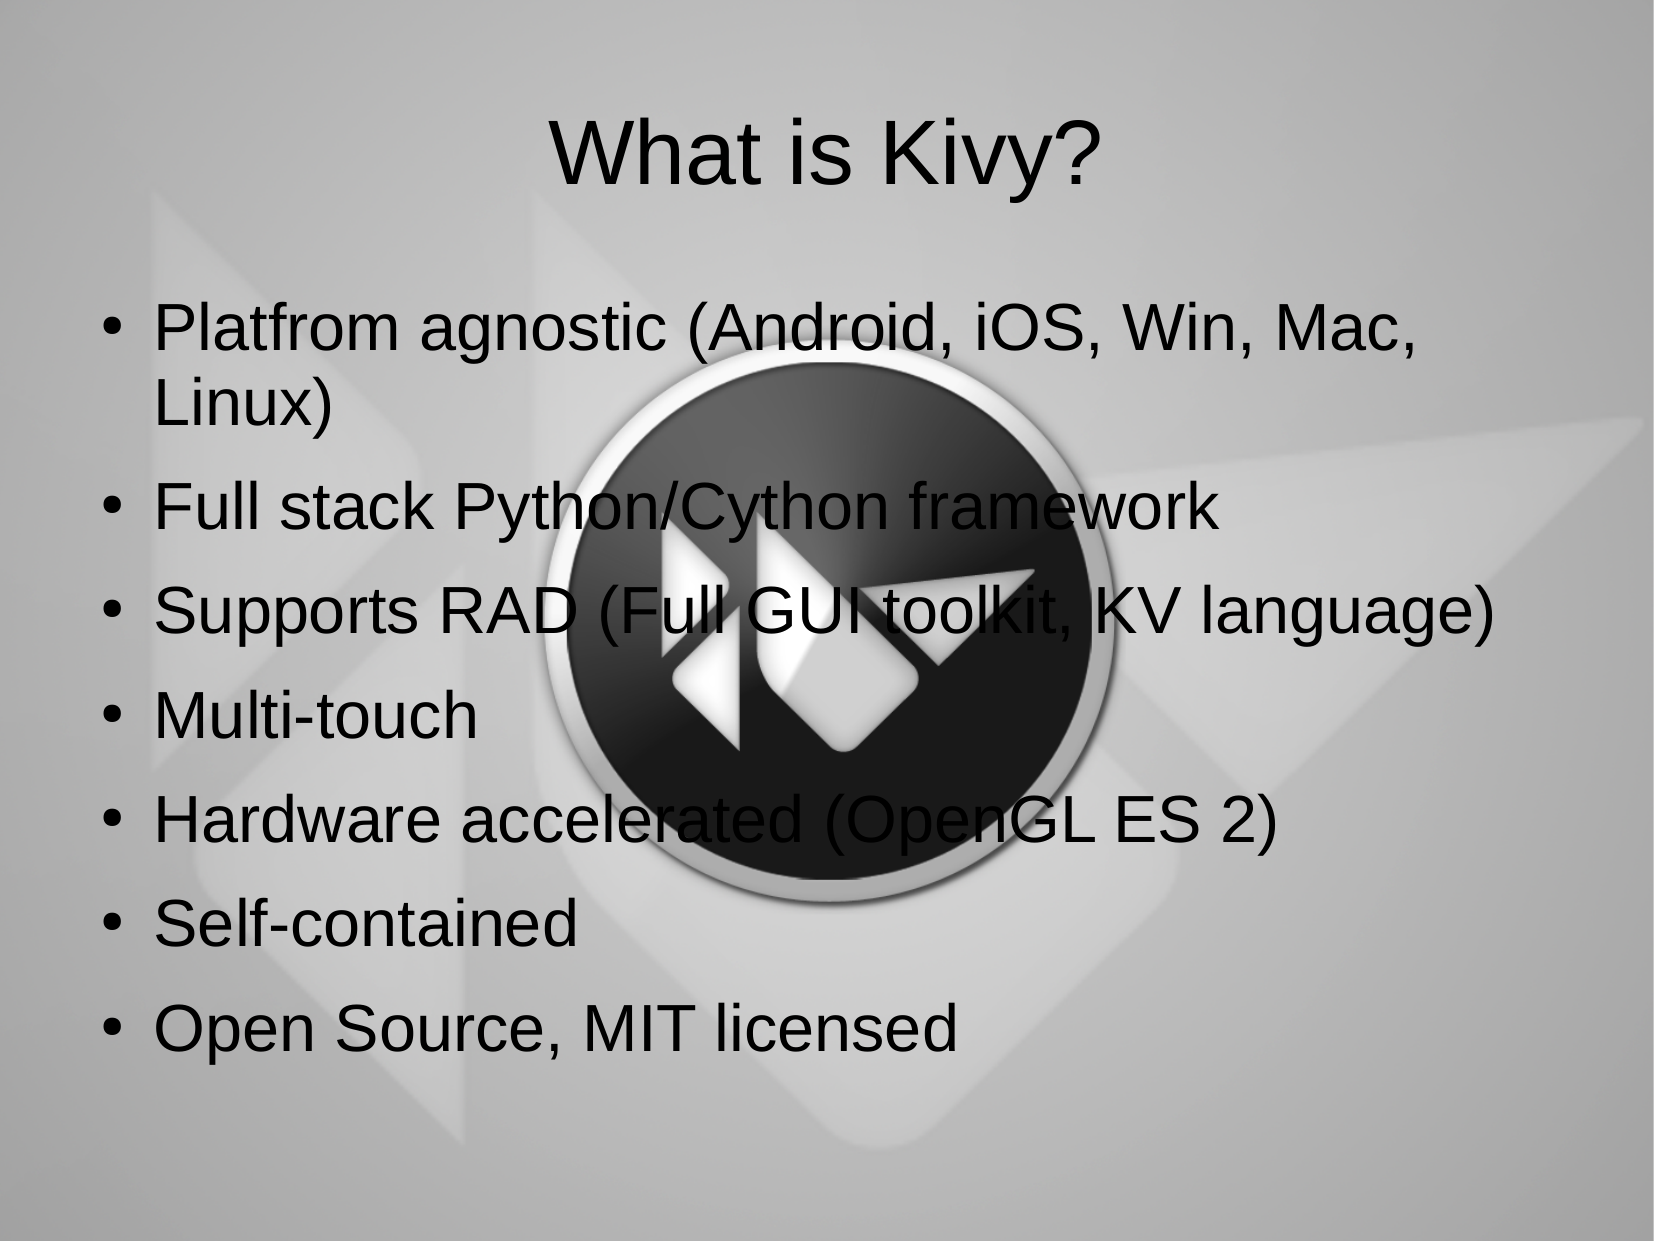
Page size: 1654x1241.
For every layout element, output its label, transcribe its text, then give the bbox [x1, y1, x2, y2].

title What is Kivy? [82, 49, 1571, 257]
list Platfrom agnostic (Android, iOS, Win, Mac, Linux) Full stack Python/Cython framework Supports RAD (Full GUI toolkit, KV language) Multi-touch Hardware accelerated (OpenGL ES 2) Self-contained Open Source, MIT licensed [82, 290, 1571, 1066]
picture [0, 0, 1654, 1241]
